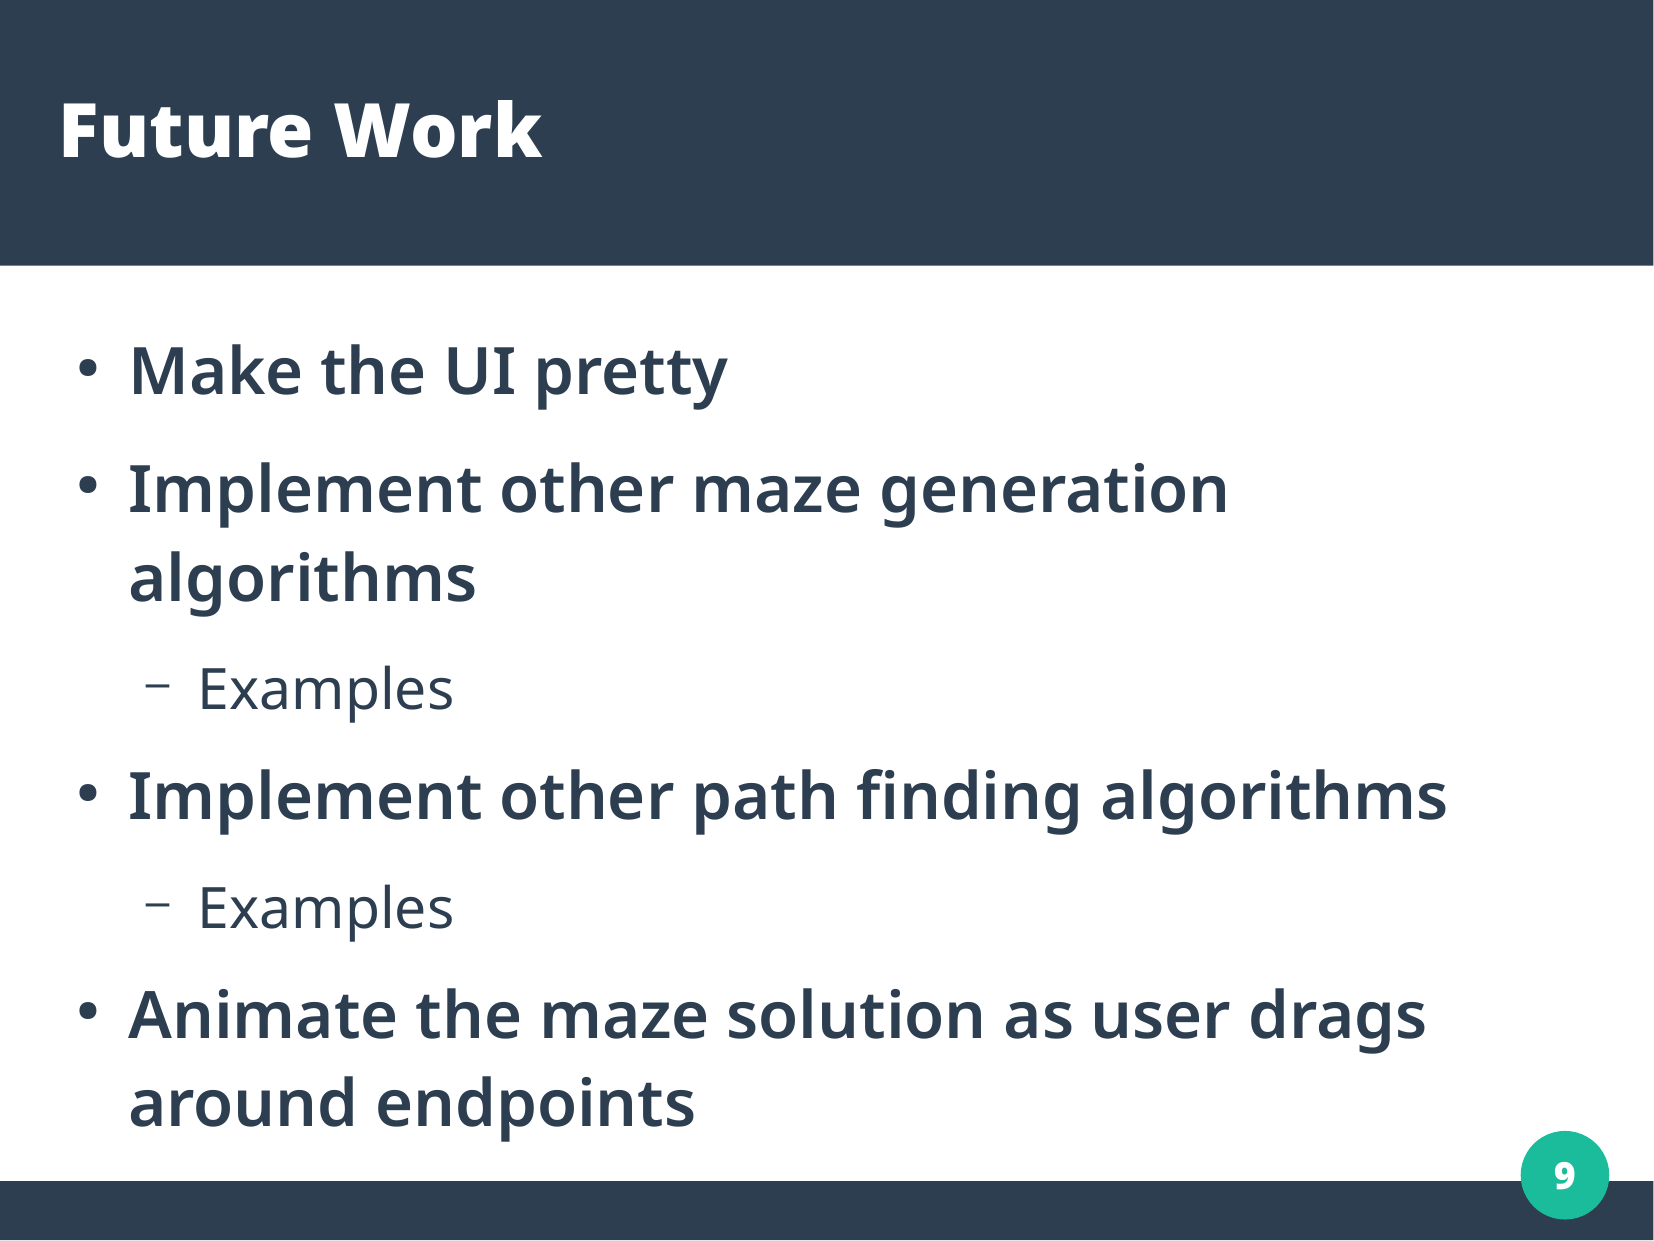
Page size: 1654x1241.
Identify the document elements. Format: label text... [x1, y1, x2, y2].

list Make the UI pretty Implement other maze generation algorithms Examples Implement other path finding algorithms Examples Animate the maze solution as user drags around endpoints [59, 324, 1595, 1152]
title Future Work [59, 49, 1595, 207]
